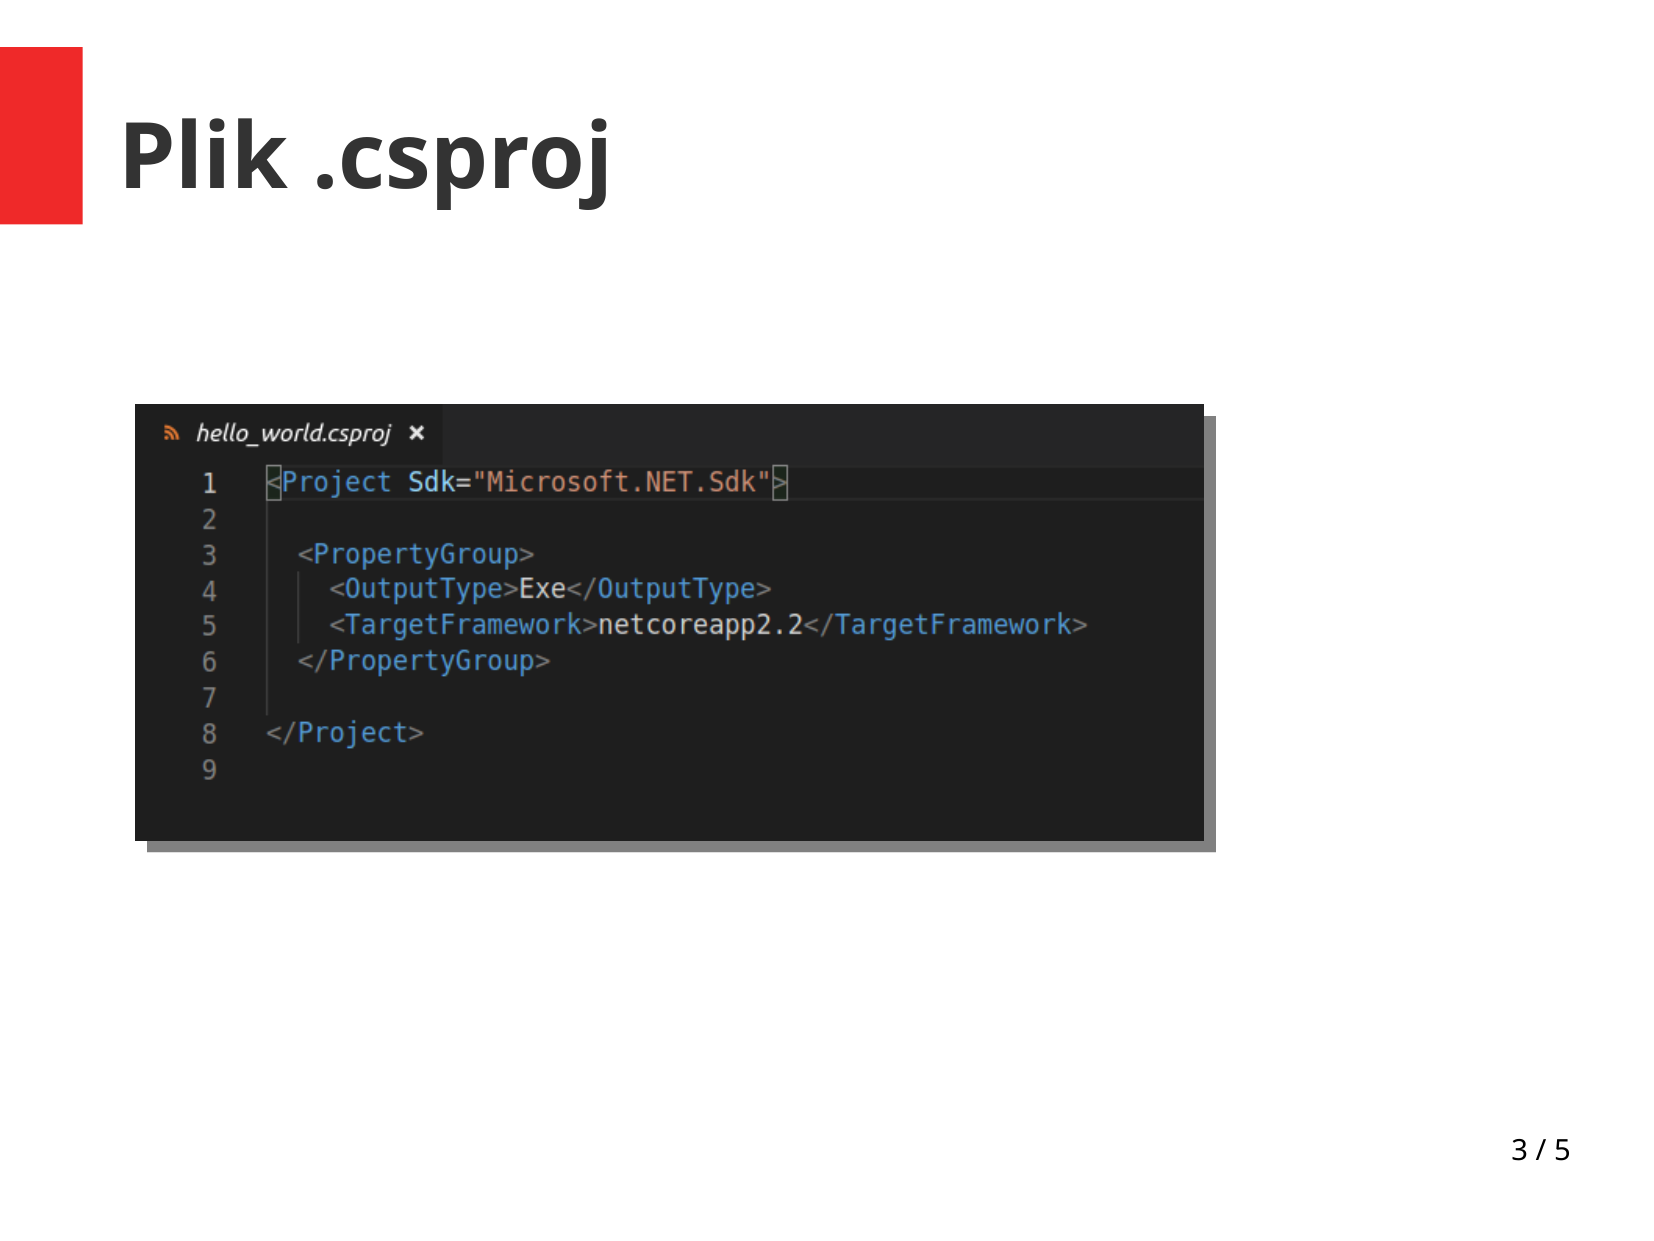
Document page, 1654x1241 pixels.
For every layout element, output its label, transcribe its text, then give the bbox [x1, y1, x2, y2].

title Plik .csproj [118, 49, 1571, 257]
picture [135, 404, 1204, 841]
